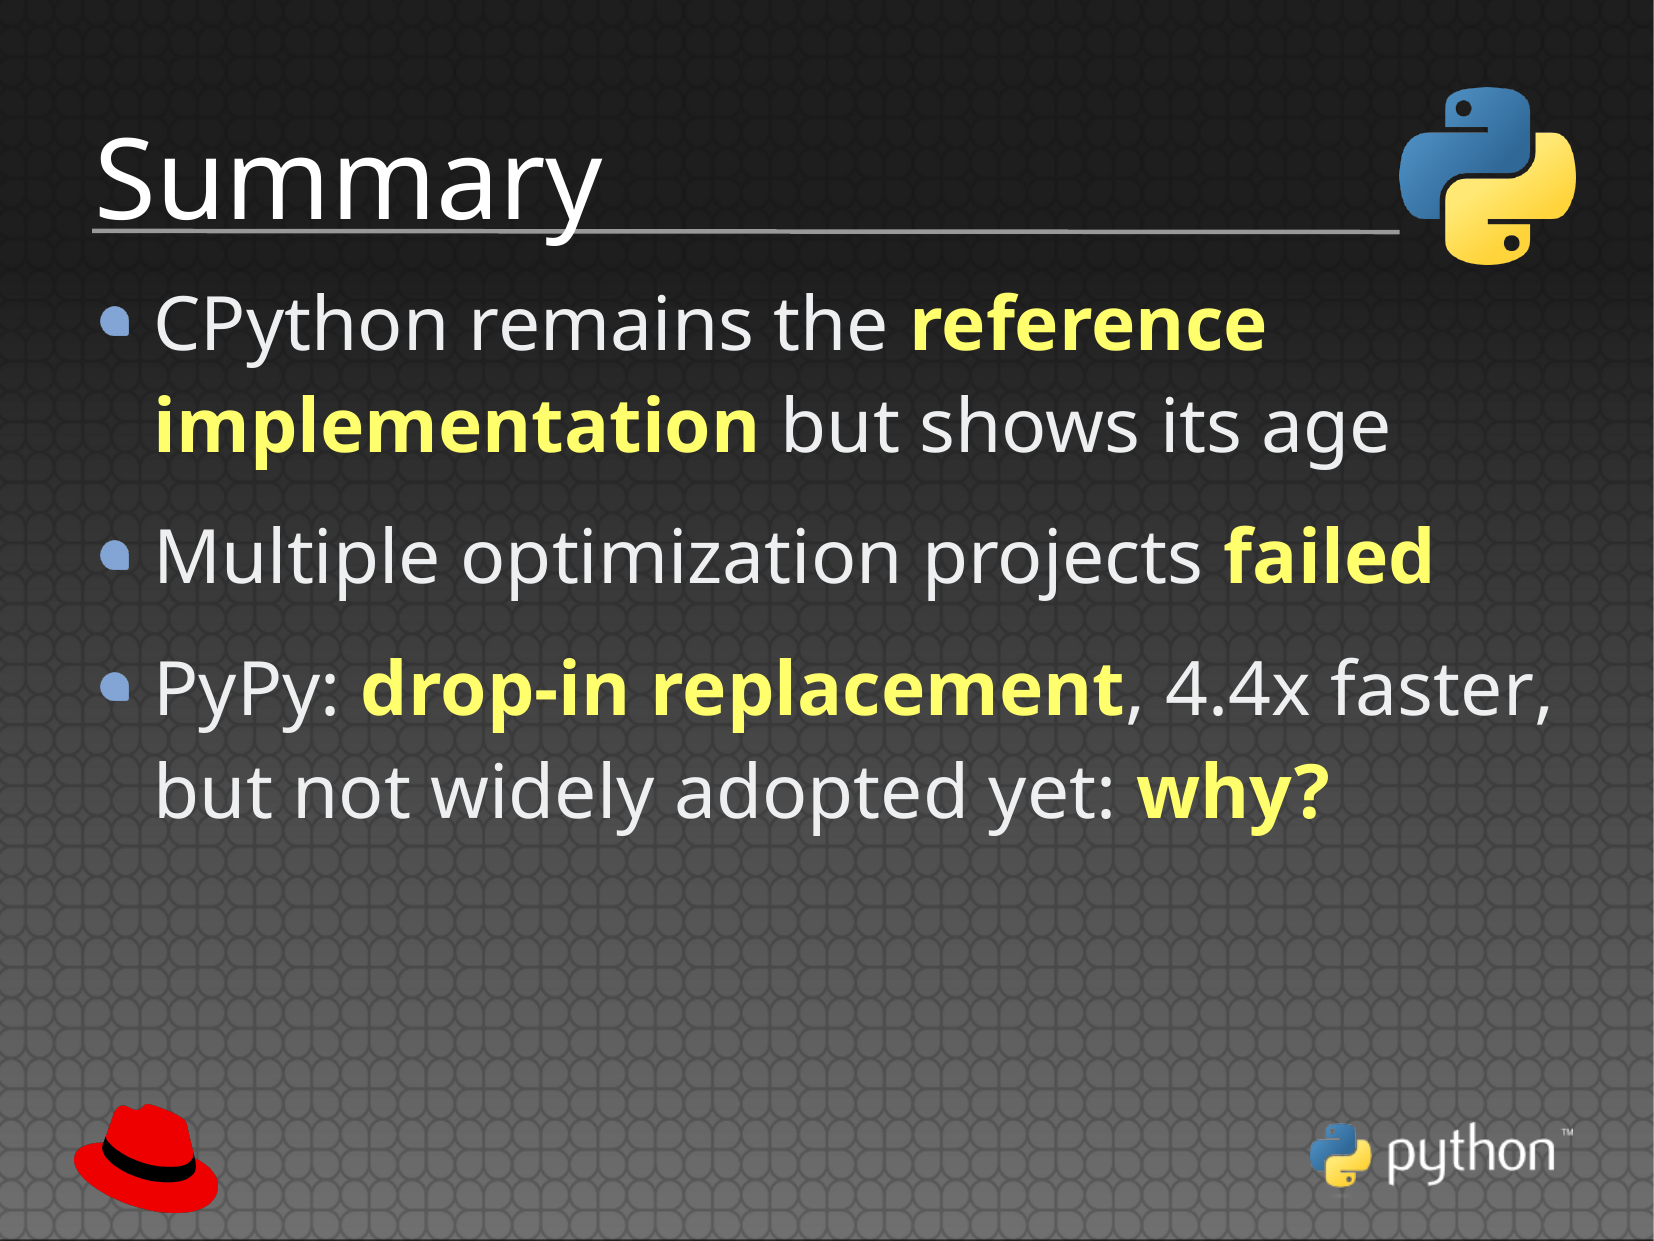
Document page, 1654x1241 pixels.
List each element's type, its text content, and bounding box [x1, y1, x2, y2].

picture [0, 0, 1654, 1241]
title Summary [94, 100, 1426, 251]
list CPython remains the reference implementation but shows its age Multiple optimization projects failed PyPy: drop-in replacement, 4.4x faster, but not widely adopted yet: why? [82, 269, 1573, 1241]
